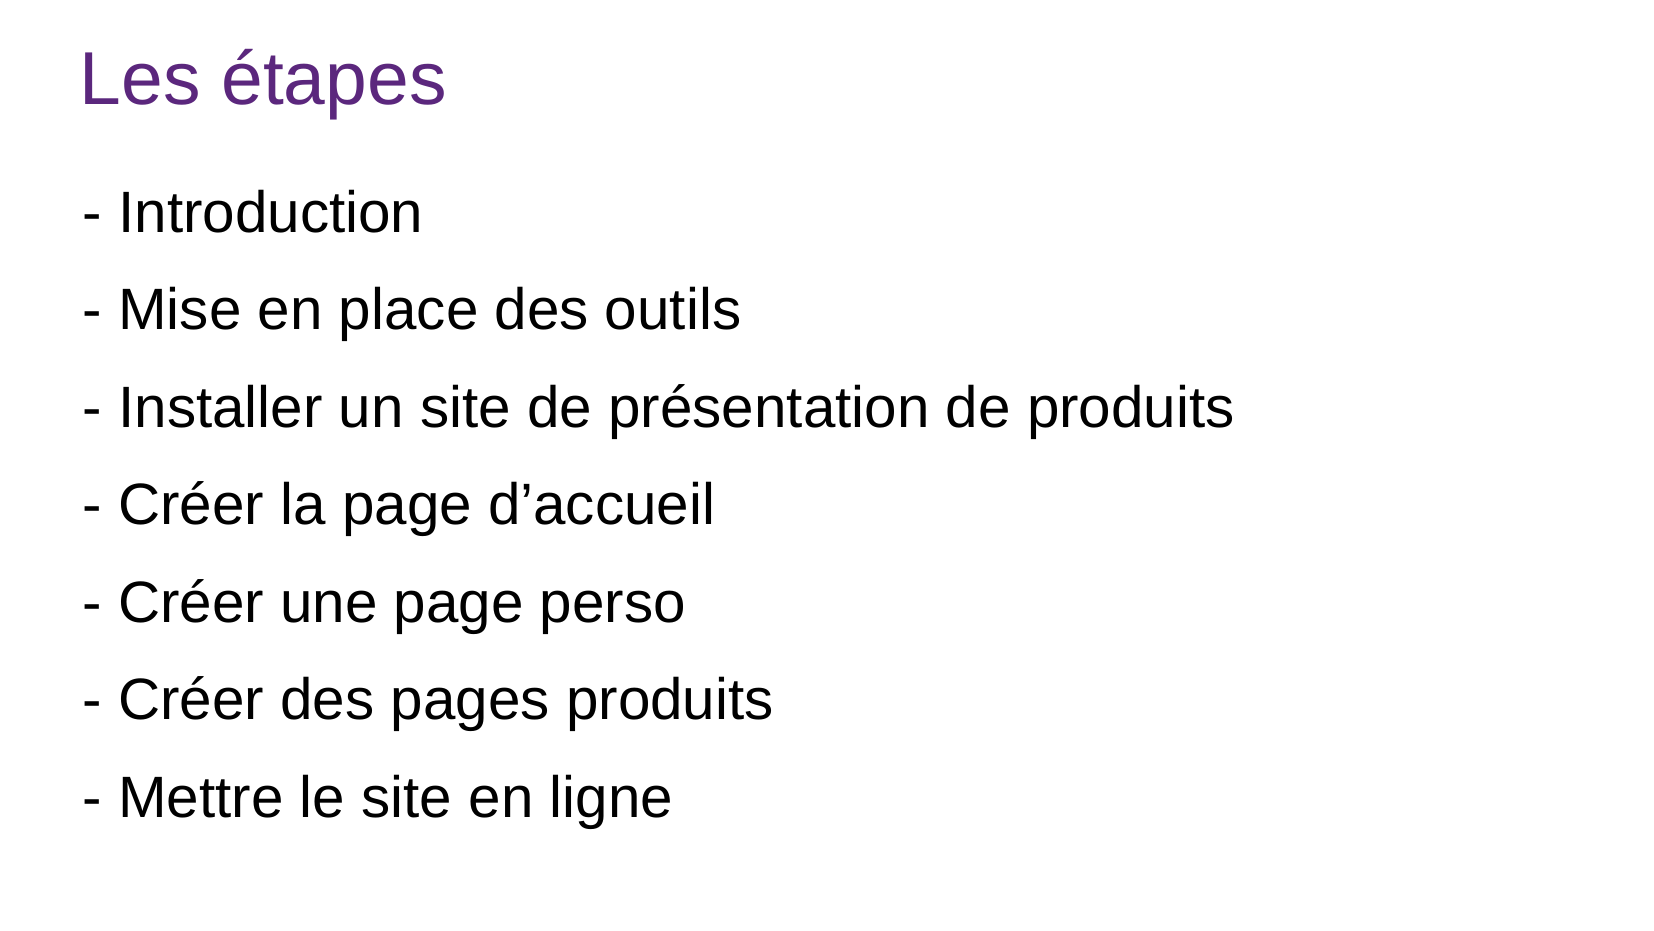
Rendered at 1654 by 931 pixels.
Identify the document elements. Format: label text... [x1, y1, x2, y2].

title Les étapes [79, 36, 1557, 148]
text_box - Introduction - Mise en place des outils - Installer un site de présentation de produits - Créer la page d’accueil - Créer une page perso - Créer des pages produits - Mettre le site en ligne [82, 147, 1571, 830]
